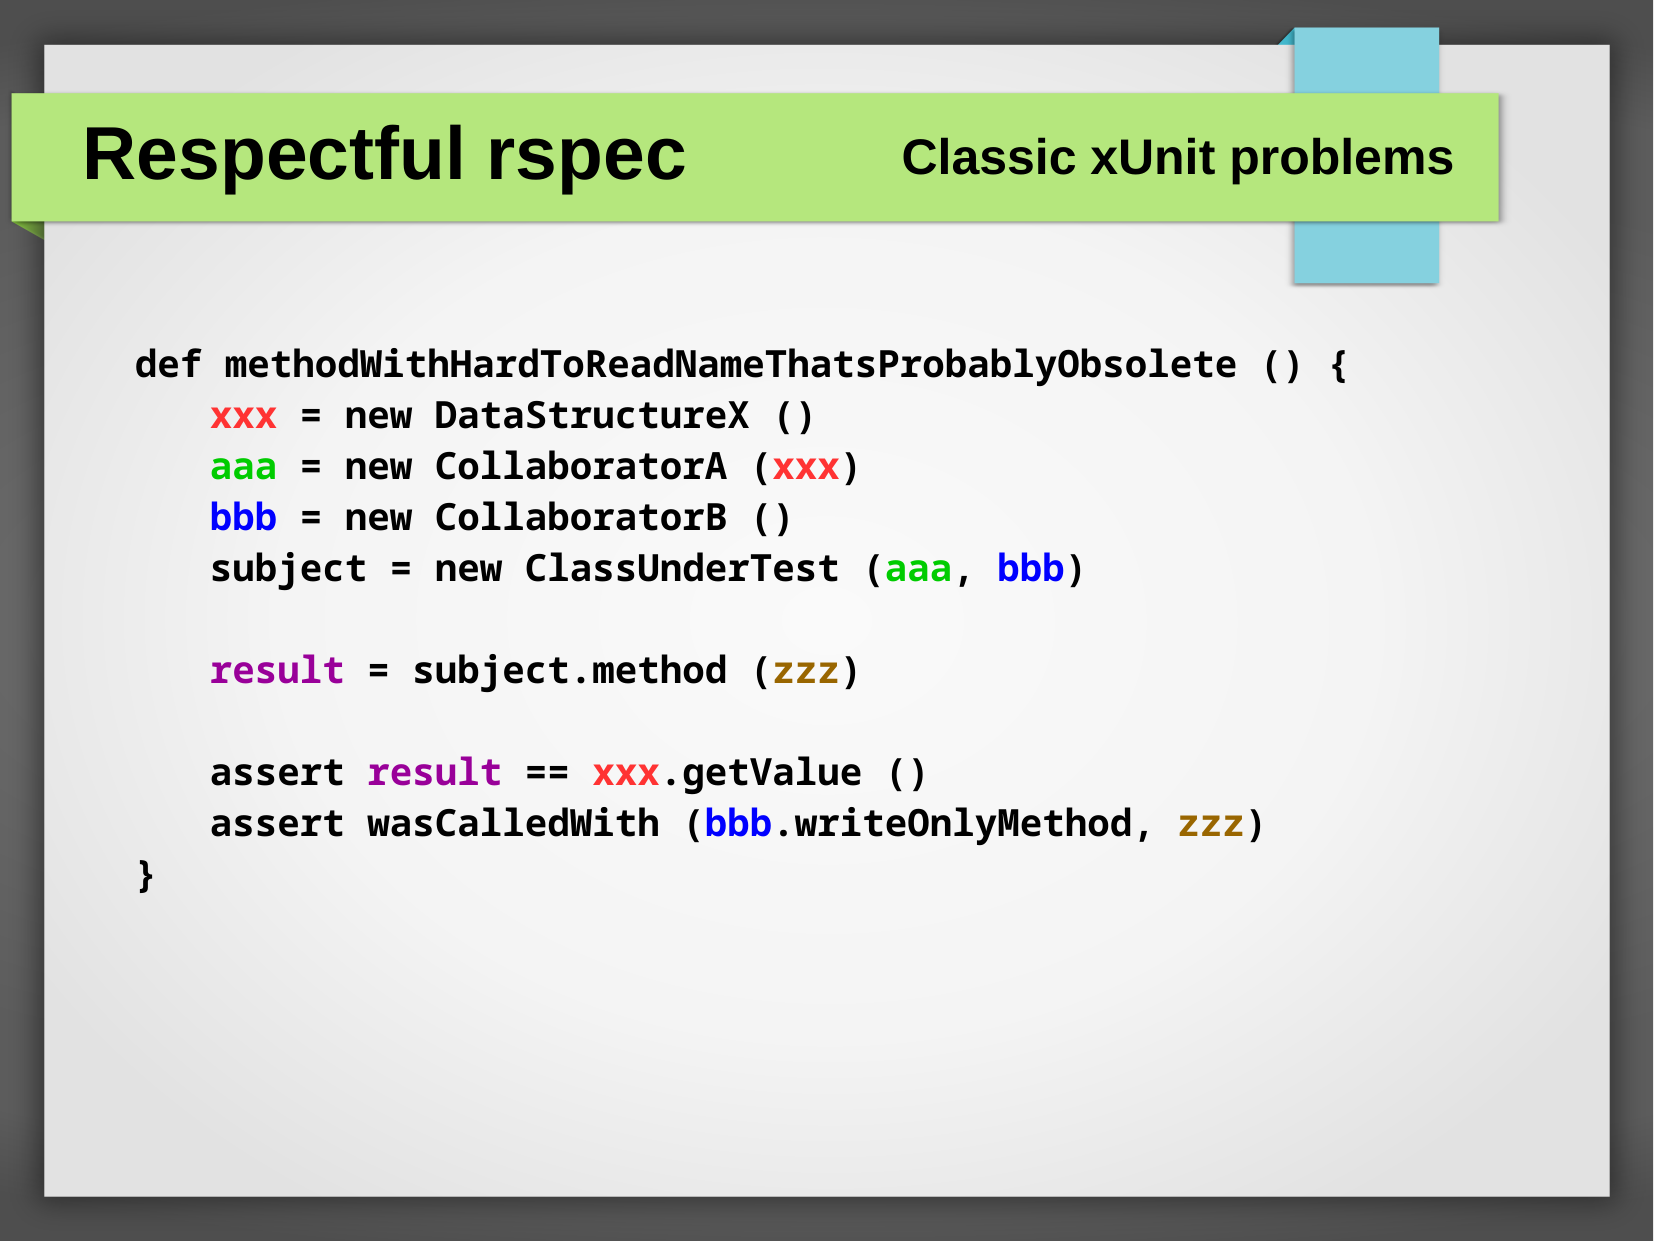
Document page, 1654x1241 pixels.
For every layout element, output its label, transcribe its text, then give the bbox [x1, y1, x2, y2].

picture [0, 0, 1654, 1241]
title Respectful rspec [82, 94, 705, 213]
title Classic xUnit problems [869, 97, 1455, 216]
text_box def methodWithHardToReadNameThatsProbablyObsolete () { xxx = new DataStructureX () aaa = new CollaboratorA (xxx) bbb = new CollaboratorB () subject = new ClassUnderTest (aaa, bbb) result = subject.method (zzz) assert result == xxx.getValue () assert wasCalledWith (bbb.writeOnlyMethod, zzz) } [119, 330, 1530, 838]
